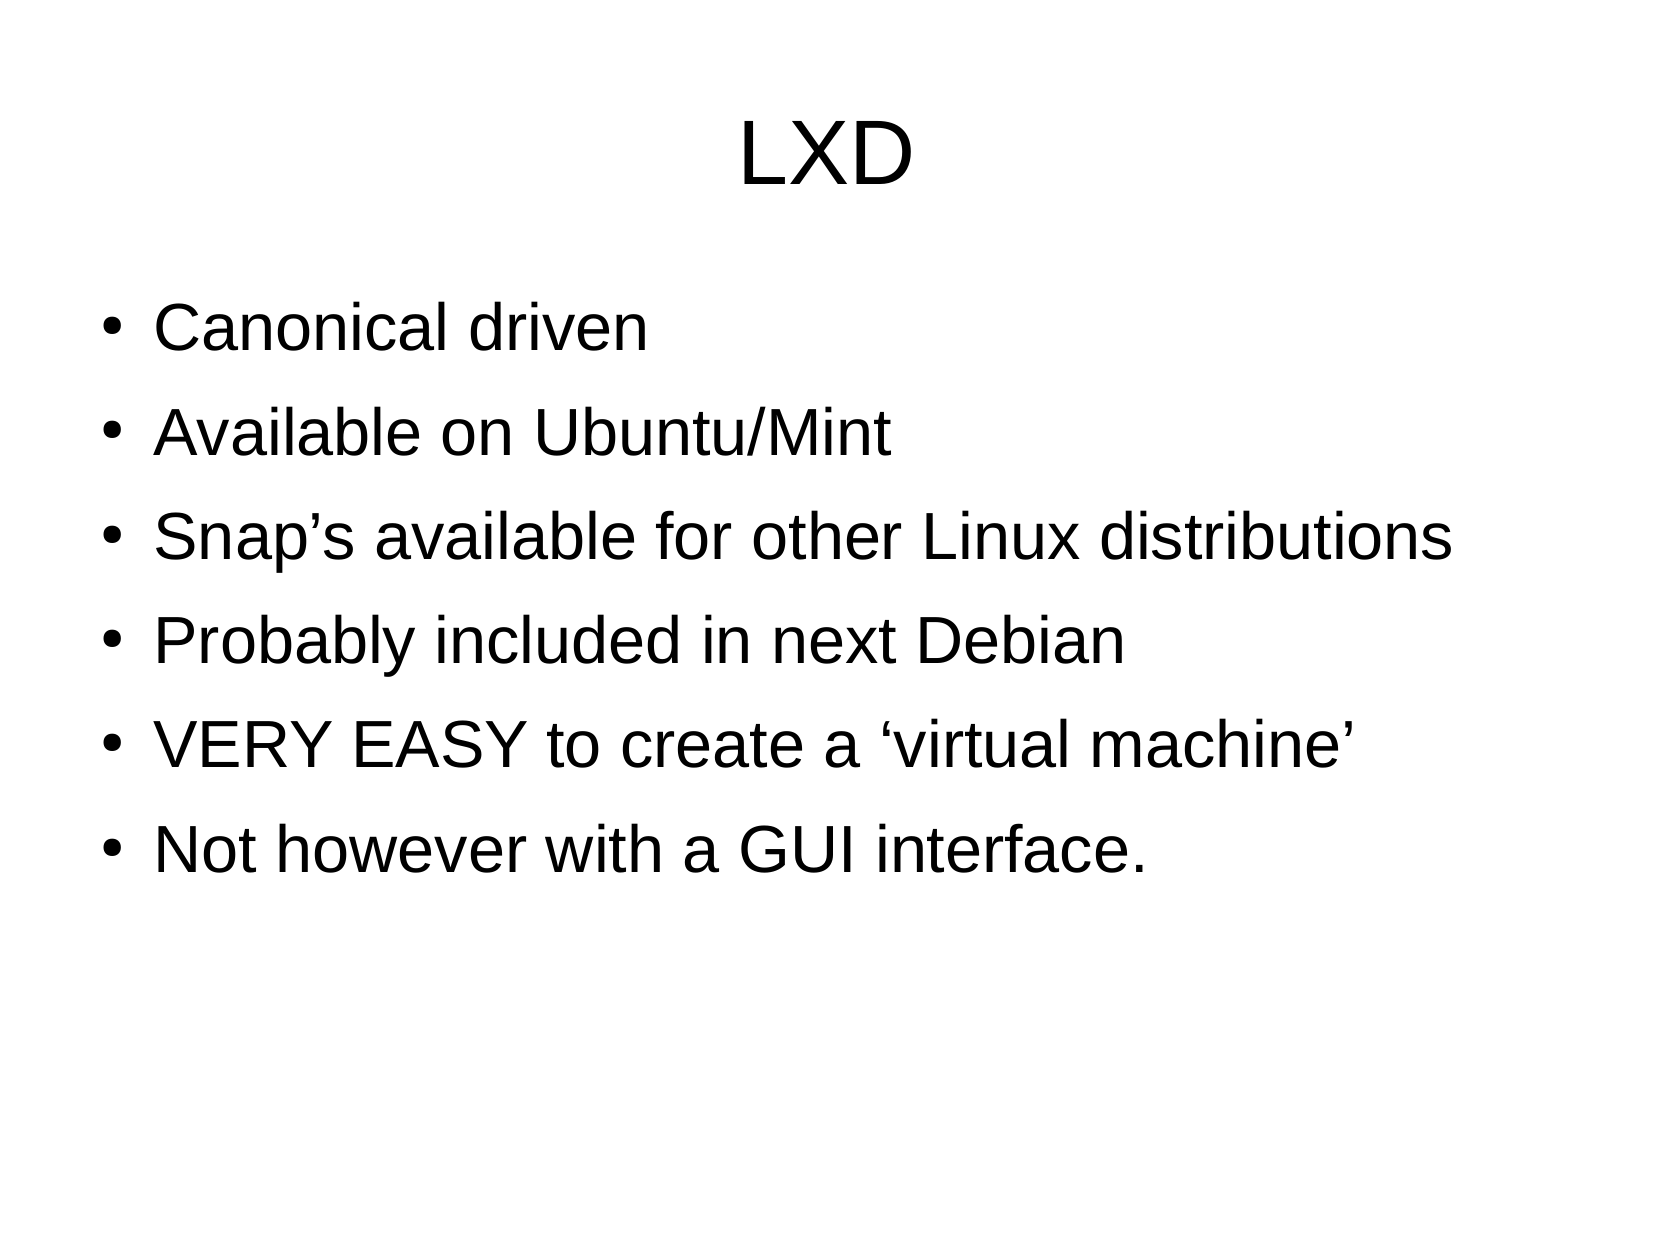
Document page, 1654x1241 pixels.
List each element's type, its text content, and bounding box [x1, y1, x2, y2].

title LXD [82, 49, 1571, 257]
list Canonical driven Available on Ubuntu/Mint Snap’s available for other Linux distributions Probably included in next Debian VERY EASY to create a ‘virtual machine’ Not however with a GUI interface. [82, 290, 1571, 1010]
